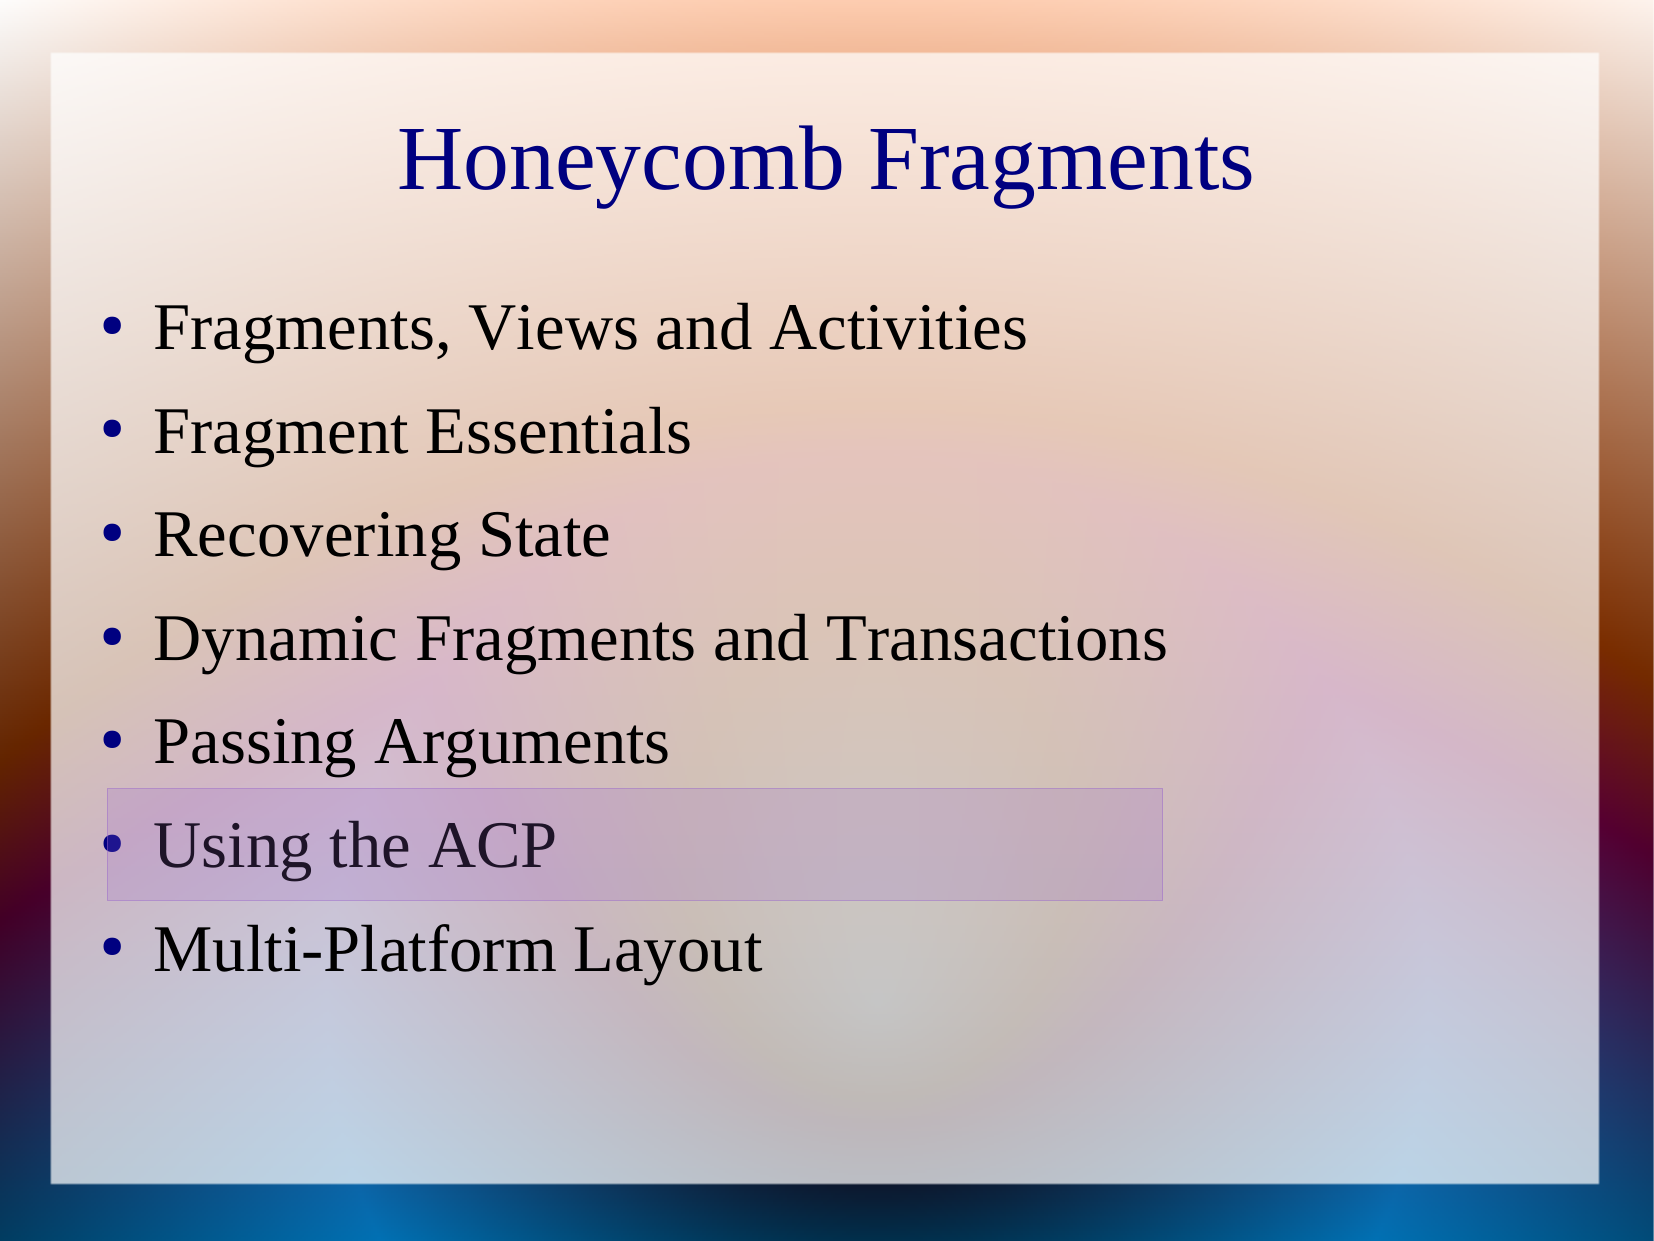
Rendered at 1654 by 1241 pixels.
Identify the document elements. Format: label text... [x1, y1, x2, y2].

picture [0, 0, 1654, 1241]
list Fragments, Views and Activities Fragment Essentials Recovering State Dynamic Fragments and Transactions Passing Arguments Using the ACP Multi-Platform Layout [82, 290, 1571, 1034]
text_box [107, 788, 1163, 901]
title Honeycomb Fragments [82, 55, 1571, 263]
